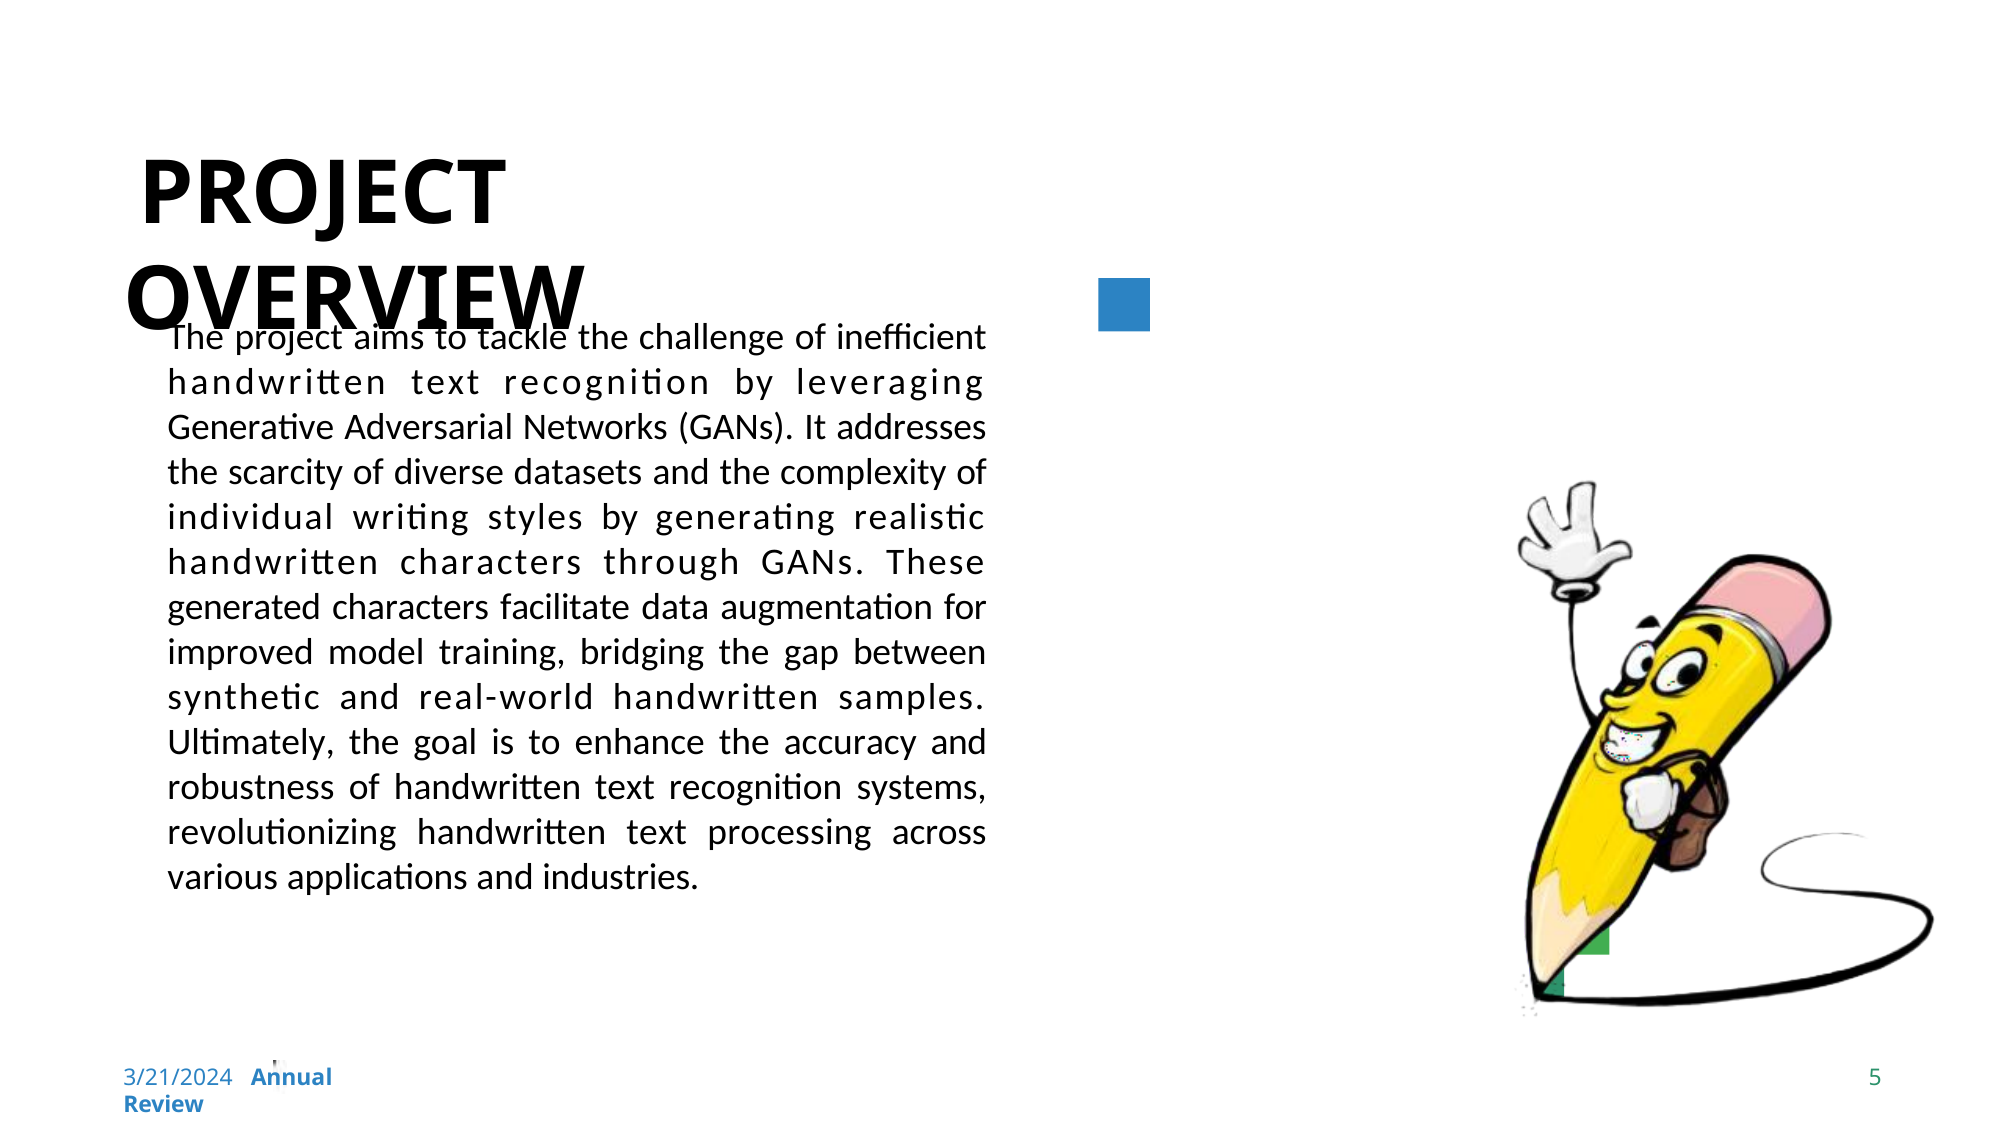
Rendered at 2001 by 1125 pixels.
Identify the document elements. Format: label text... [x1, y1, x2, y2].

text_box 3/21/2024 Annual Review [121, 1061, 414, 1093]
slide_number 5 [1849, 1061, 1890, 1093]
title PROJECT OVERVIEW [121, 133, 985, 244]
picture [1420, 434, 2000, 1060]
text_box [1098, 278, 1150, 332]
text_box The project aims to tackle the challenge of inefficient handwritten text recognition by leveraging Generative Adversarial Networks (GANs). It addresses the scarcity of diverse datasets and the complexity of individual writing styles by generating realistic handwritten characters through GANs. These generated characters facilitate data augmentation for improved model training, bridging the gap between synthetic and real-world handwritten samples. Ultimately, the goal is to enhance the accuracy and robustness of handwritten text recognition systems, revolutionizing handwritten text processing across various applications and industries. [165, 309, 988, 899]
